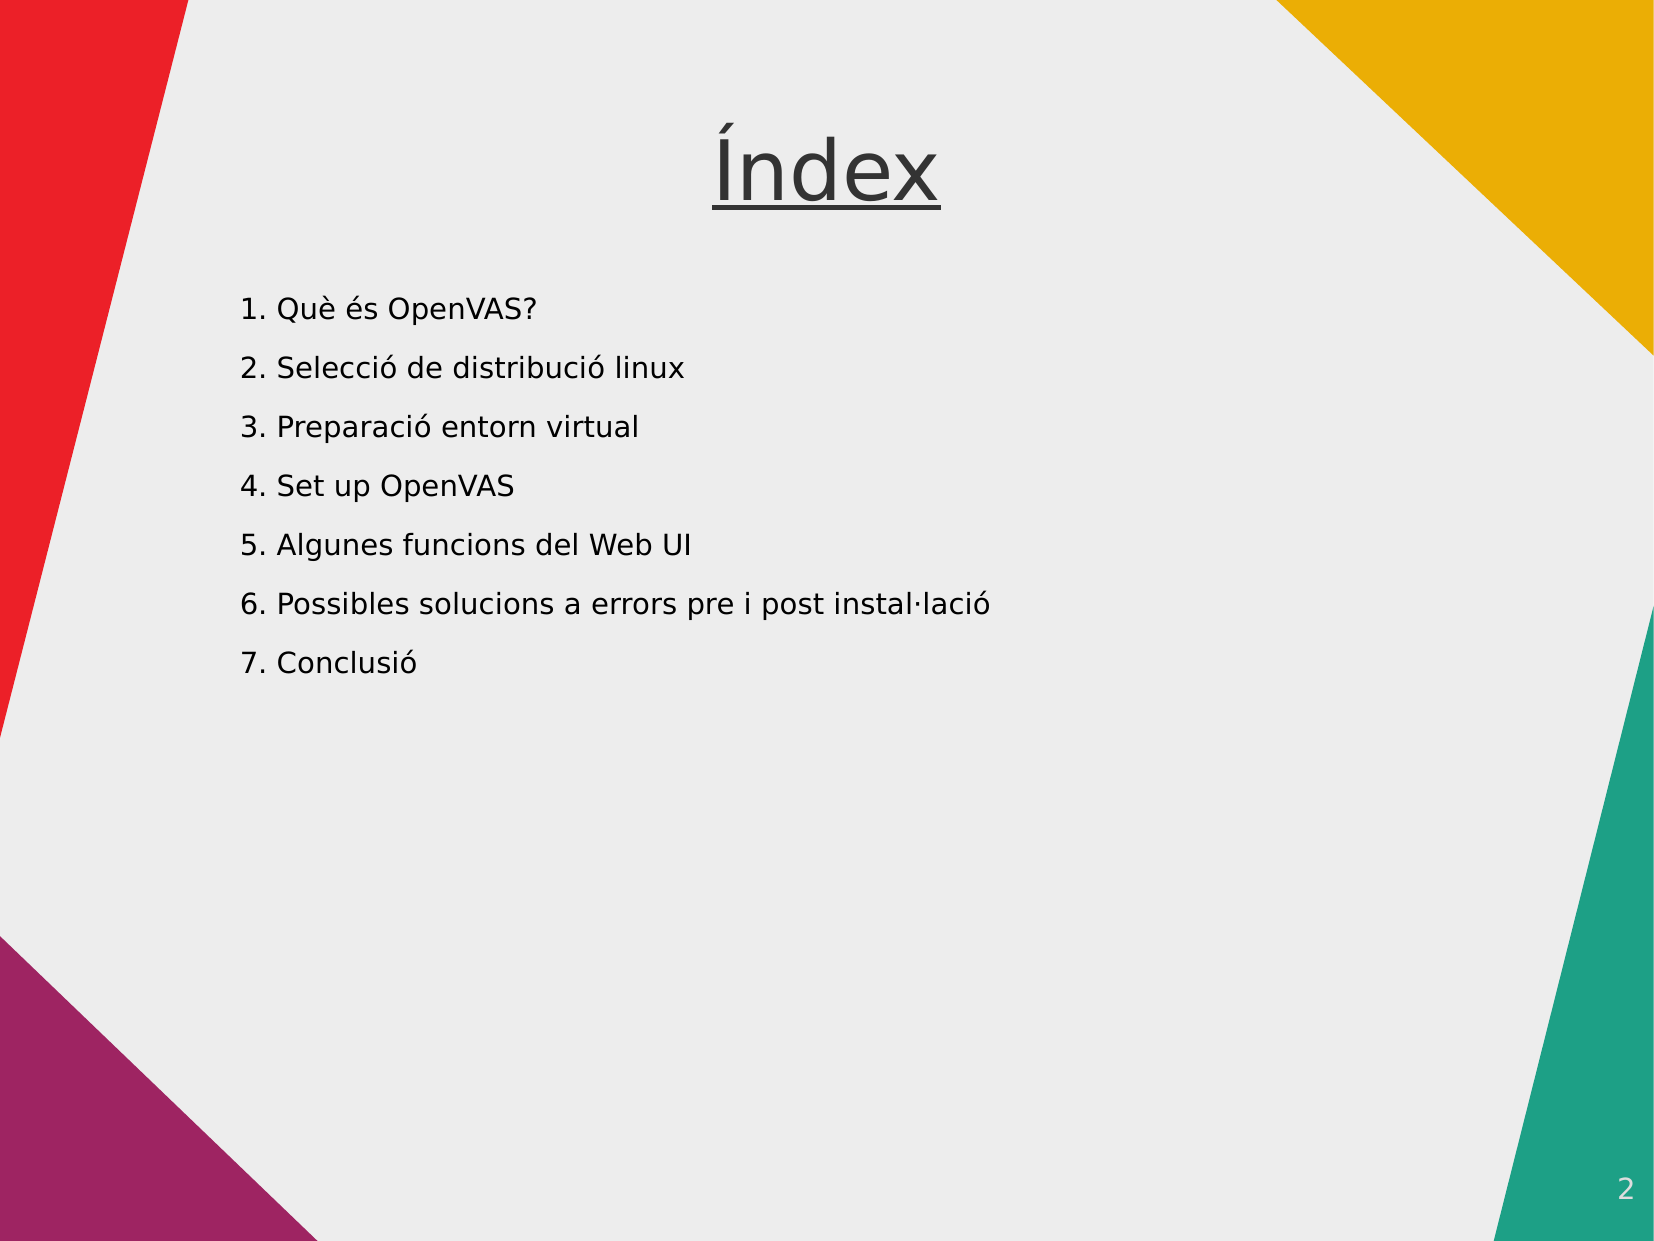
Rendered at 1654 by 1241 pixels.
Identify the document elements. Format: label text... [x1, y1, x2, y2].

text_box 1. Què és OpenVAS? 2. Selecció de distribució linux 3. Preparació entorn virtual 4. Set up OpenVAS 5. Algunes funcions del Web UI 6. Possibles solucions a errors pre i post instal·lació 7. Conclusió [225, 285, 1366, 991]
title Índex [114, 73, 1539, 271]
